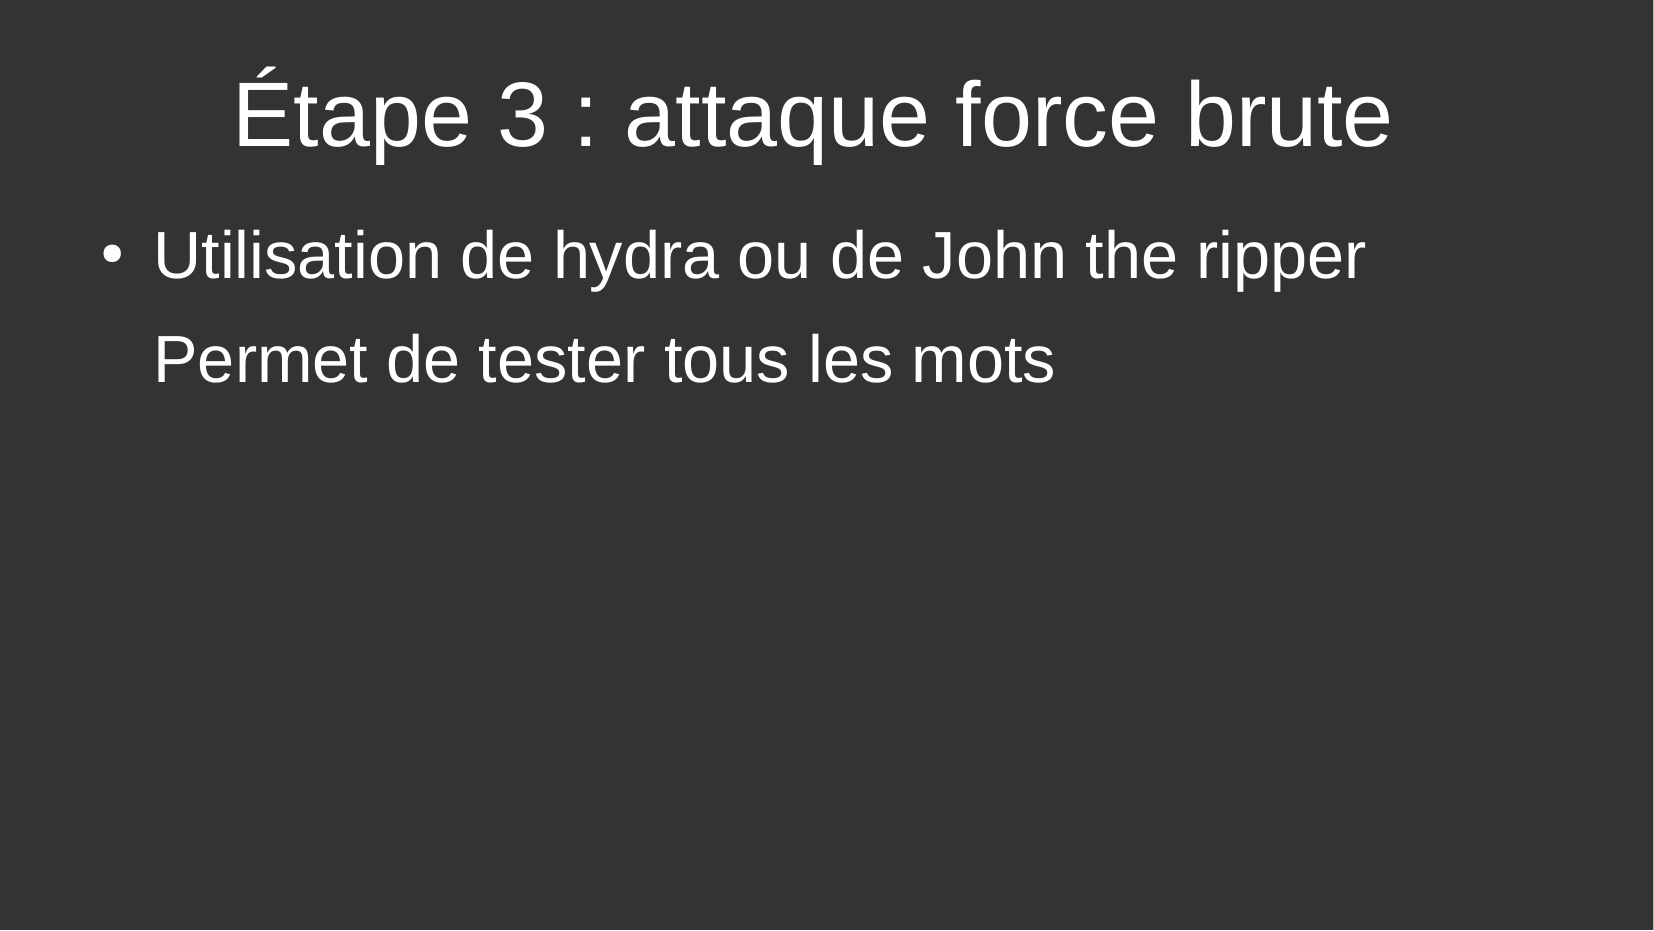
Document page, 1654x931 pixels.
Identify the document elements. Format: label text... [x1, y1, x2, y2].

title Étape 3 : attaque force brute [82, 37, 1571, 193]
list Utilisation de hydra ou de John the ripper Permet de tester tous les mots [82, 217, 1571, 758]
